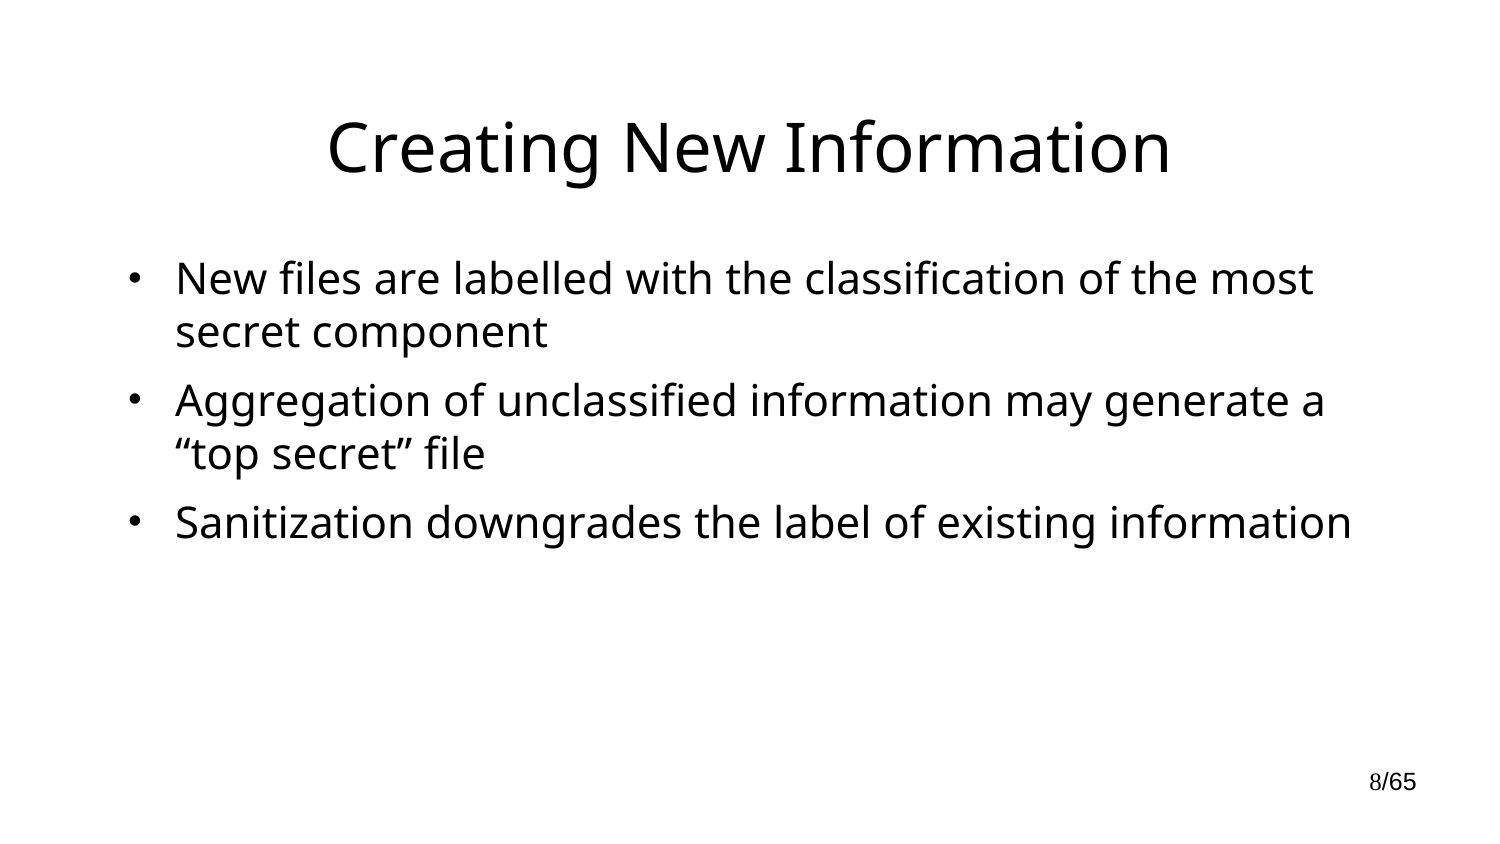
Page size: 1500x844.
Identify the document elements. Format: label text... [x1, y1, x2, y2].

list New files are labelled with the classification of the most secret component Aggregation of unclassified information may generate a “top secret” file Sanitization downgrades the label of existing information [112, 243, 1388, 760]
title Creating New Information [112, 74, 1388, 216]
